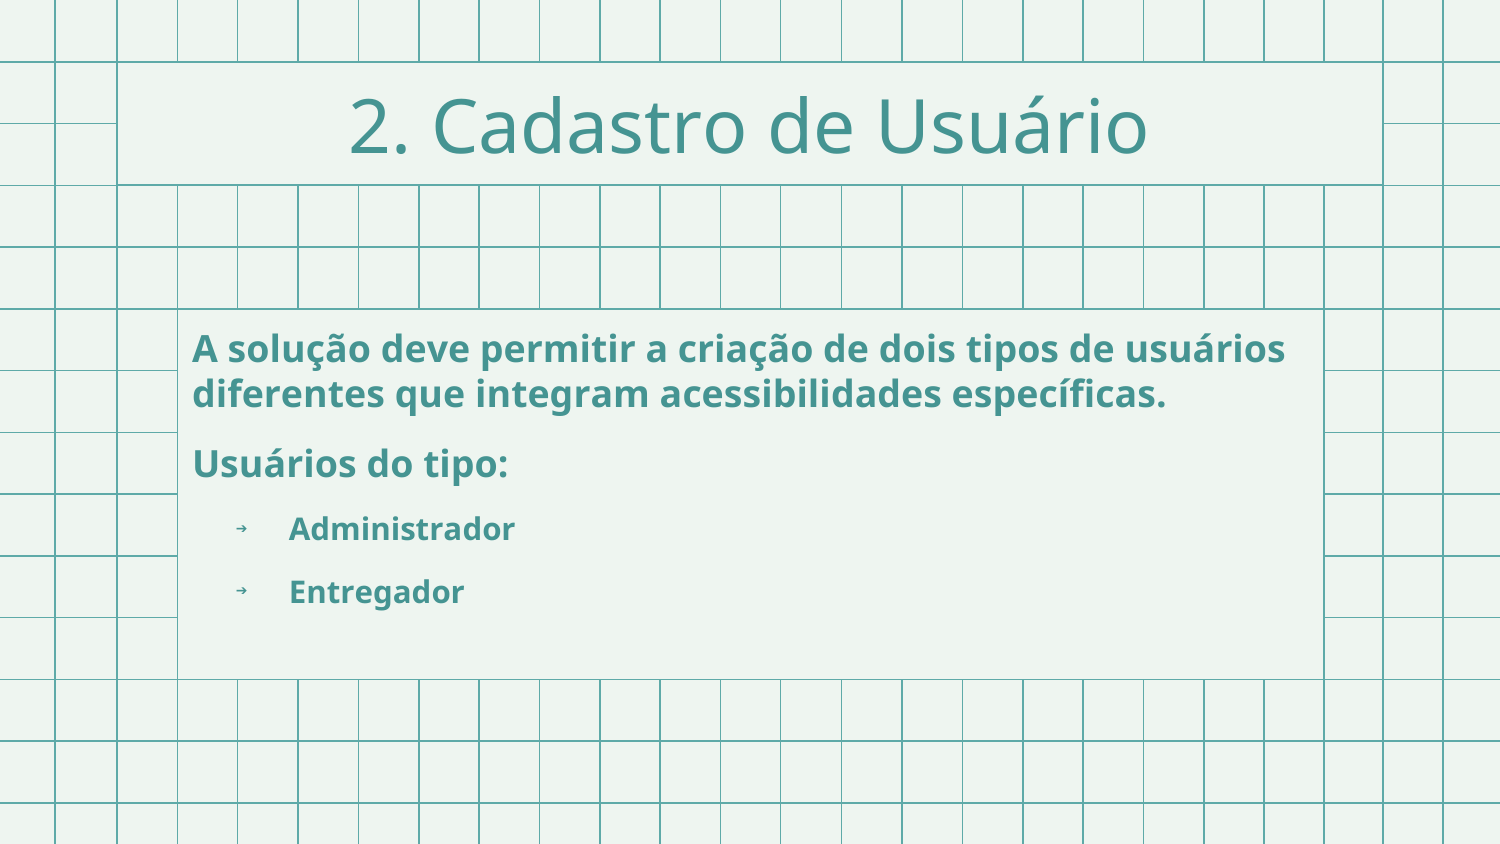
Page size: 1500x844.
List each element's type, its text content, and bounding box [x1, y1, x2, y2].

list A solução deve permitir a criação de dois tipos de usuários diferentes que integram acessibilidades específicas. Usuários do tipo: Administrador Entregador [177, 309, 1325, 680]
title 2. Cadastro de Usuário [117, 61, 1383, 186]
